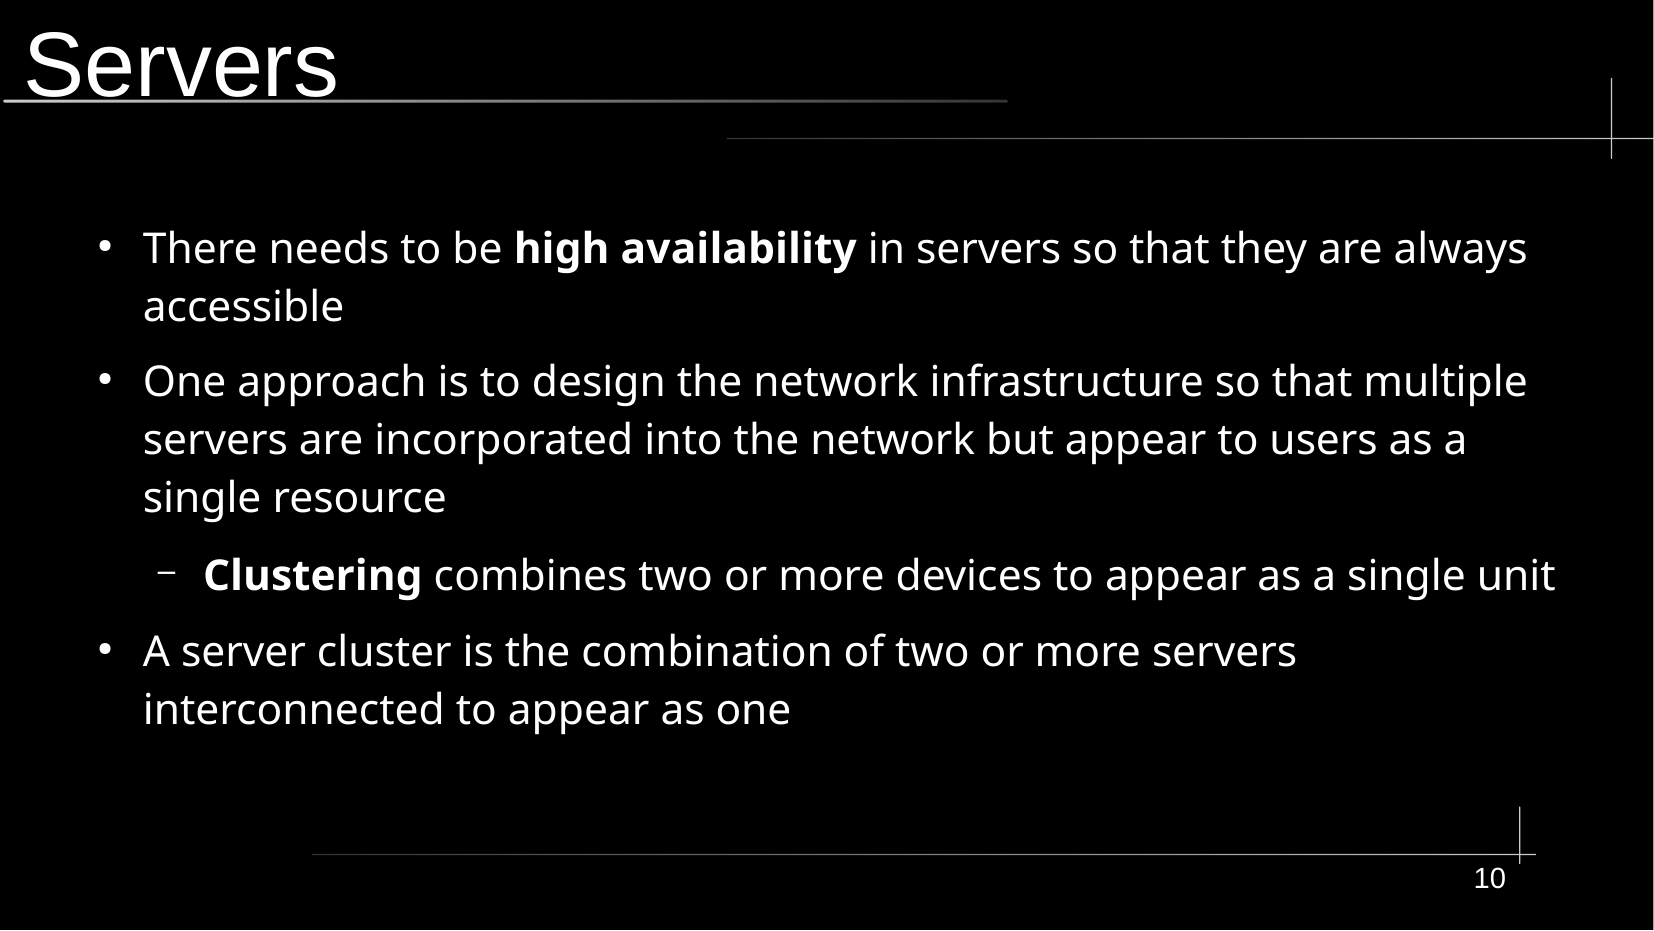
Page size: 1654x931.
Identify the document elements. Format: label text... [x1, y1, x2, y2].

list There needs to be high availability in servers so that they are always accessible One approach is to design the network infrastructure so that multiple servers are incorporated into the network but appear to users as a single resource Clustering combines two or more devices to appear as a single unit A server cluster is the combination of two or more servers interconnected to appear as one [82, 217, 1571, 758]
title Servers [23, 11, 1589, 119]
